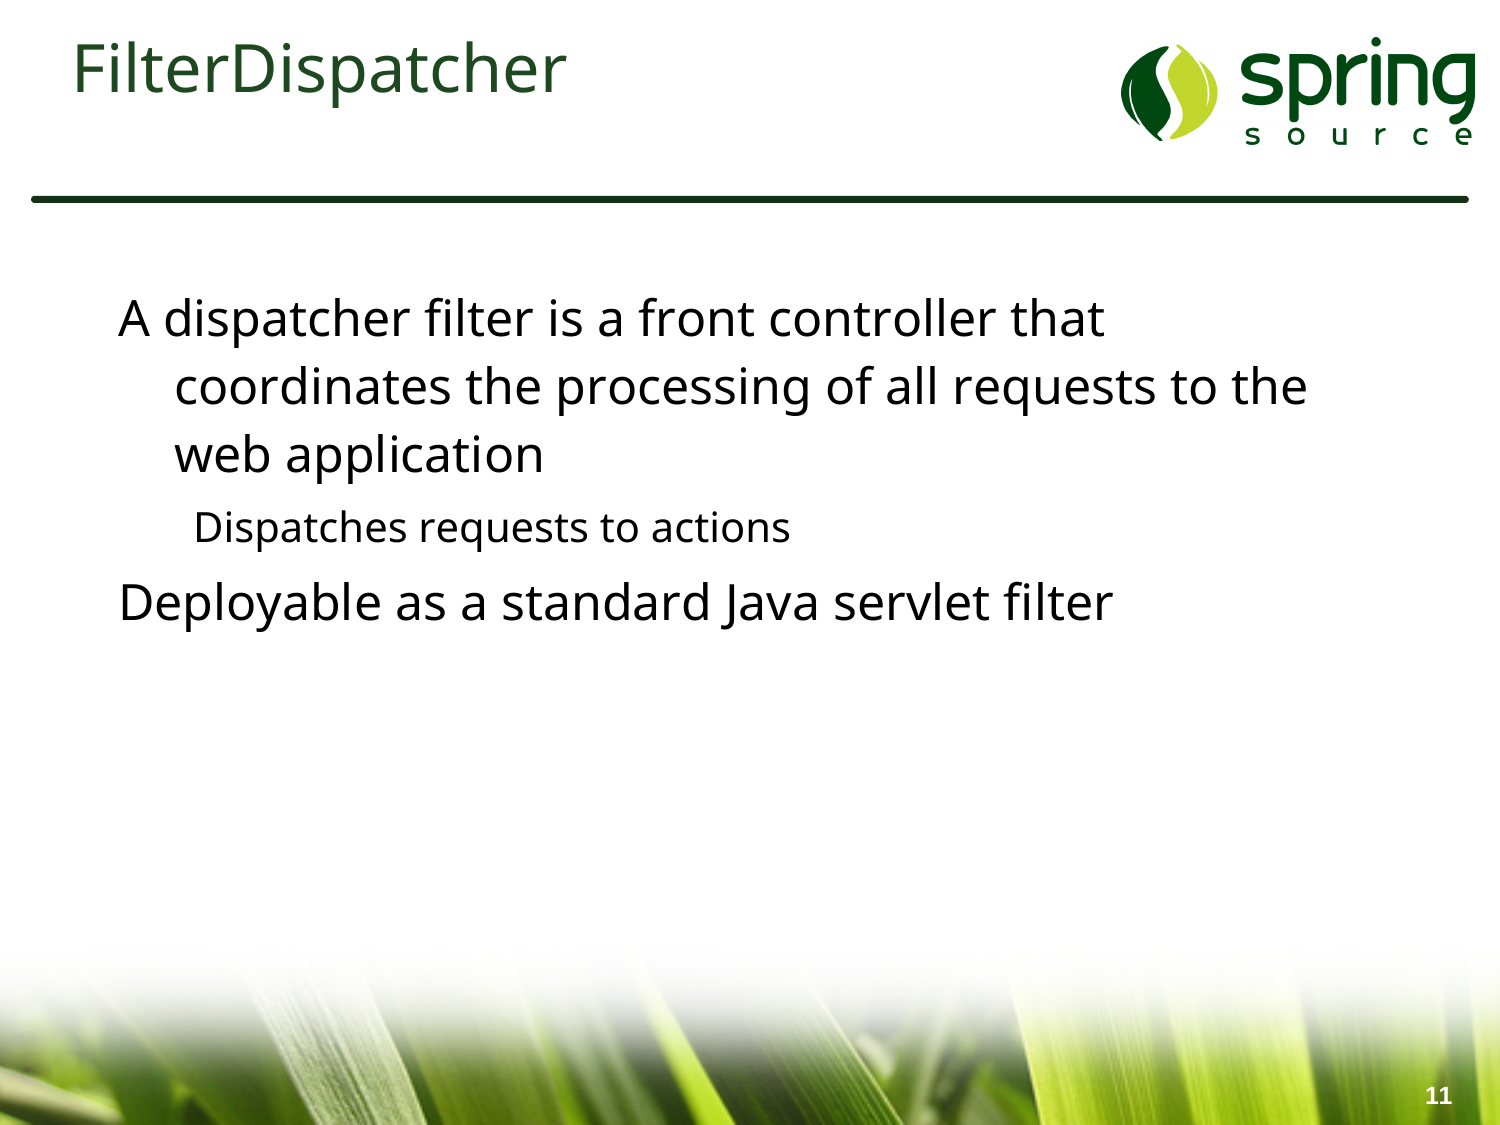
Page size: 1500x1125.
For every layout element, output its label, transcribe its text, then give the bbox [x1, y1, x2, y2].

picture [1121, 37, 1475, 145]
list A dispatcher filter is a front controller that coordinates the processing of all requests to the web application Dispatches requests to actions Deployable as a standard Java servlet filter [103, 275, 1394, 938]
title FilterDispatcher [56, 13, 1089, 176]
picture [0, 944, 1500, 1125]
